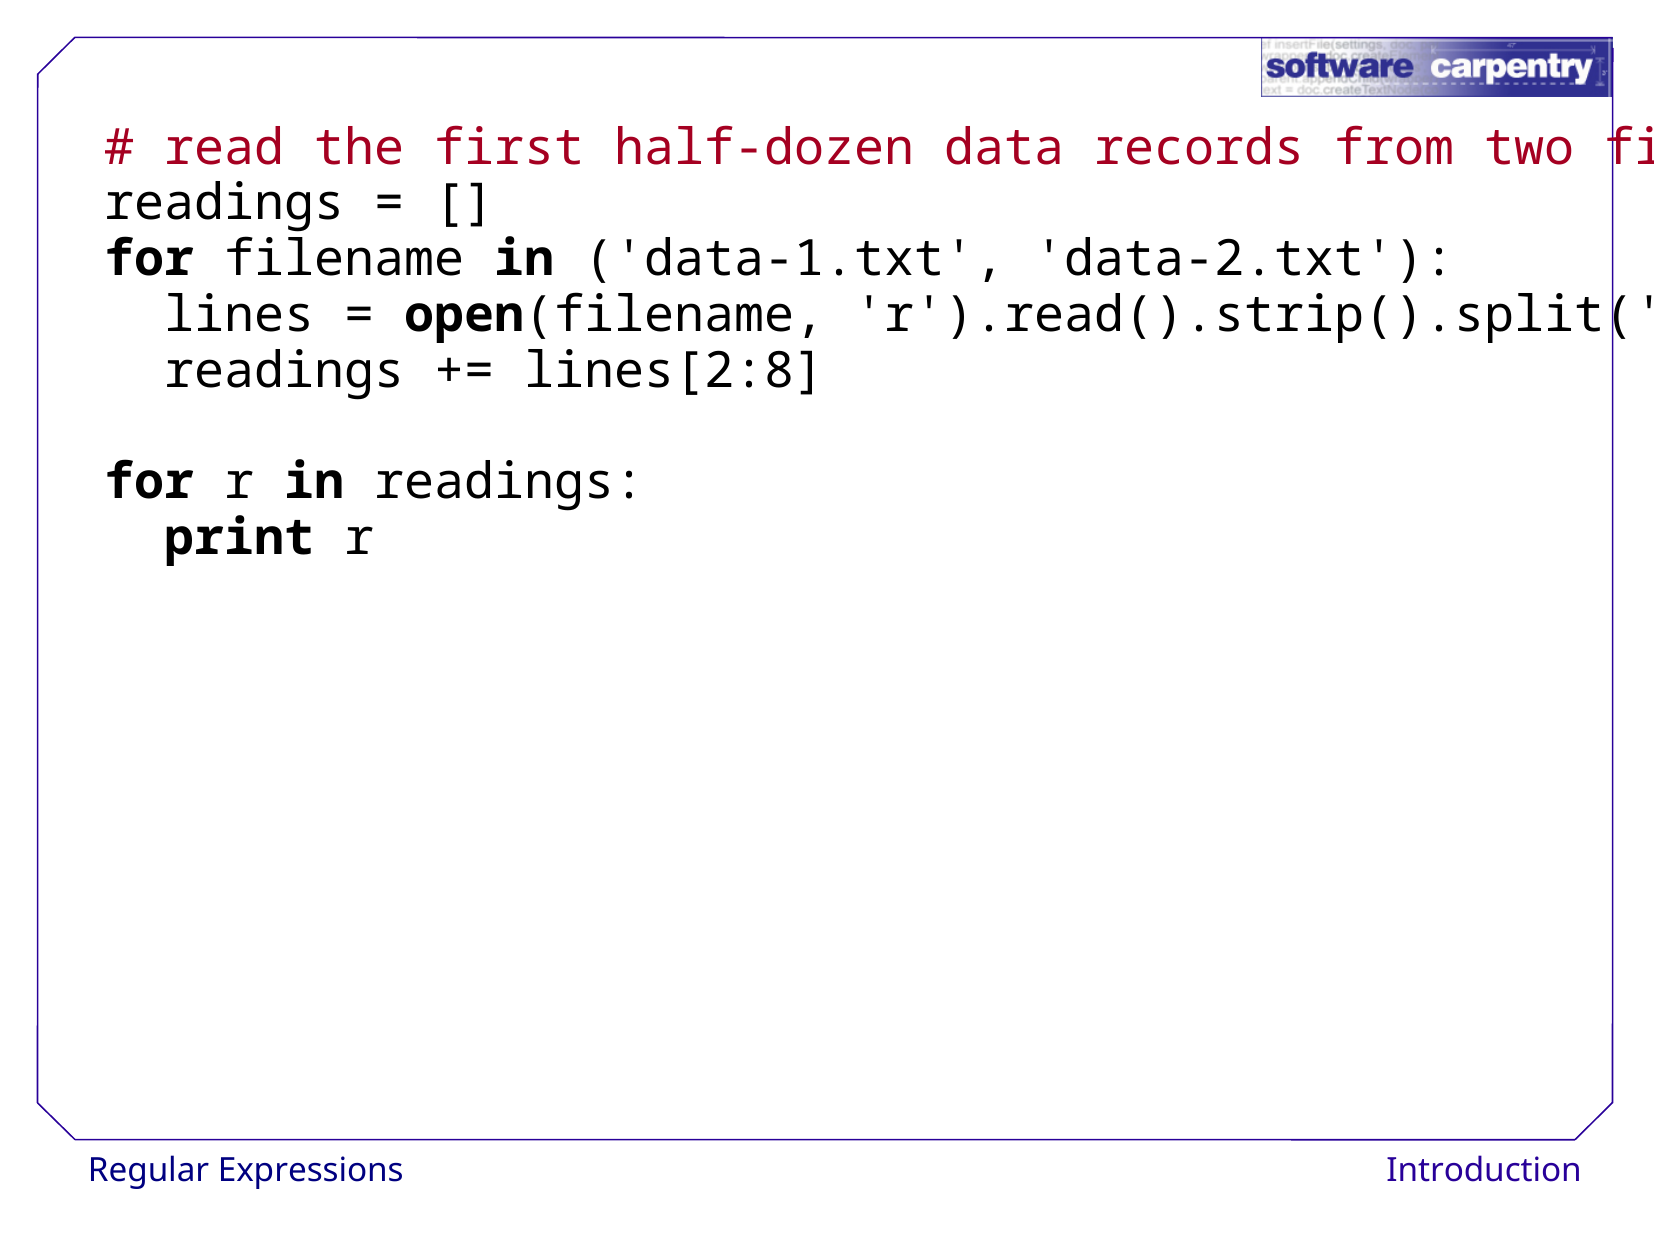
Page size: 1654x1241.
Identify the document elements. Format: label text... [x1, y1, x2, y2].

picture [1261, 39, 1613, 97]
text_box # read the first half-dozen data records from two files readings = [] for filename in ('data-1.txt', 'data-2.txt'): lines = open(filename, 'r').read().strip().split('\n') readings += lines[2:8] for r in readings: print r [89, 112, 1512, 999]
